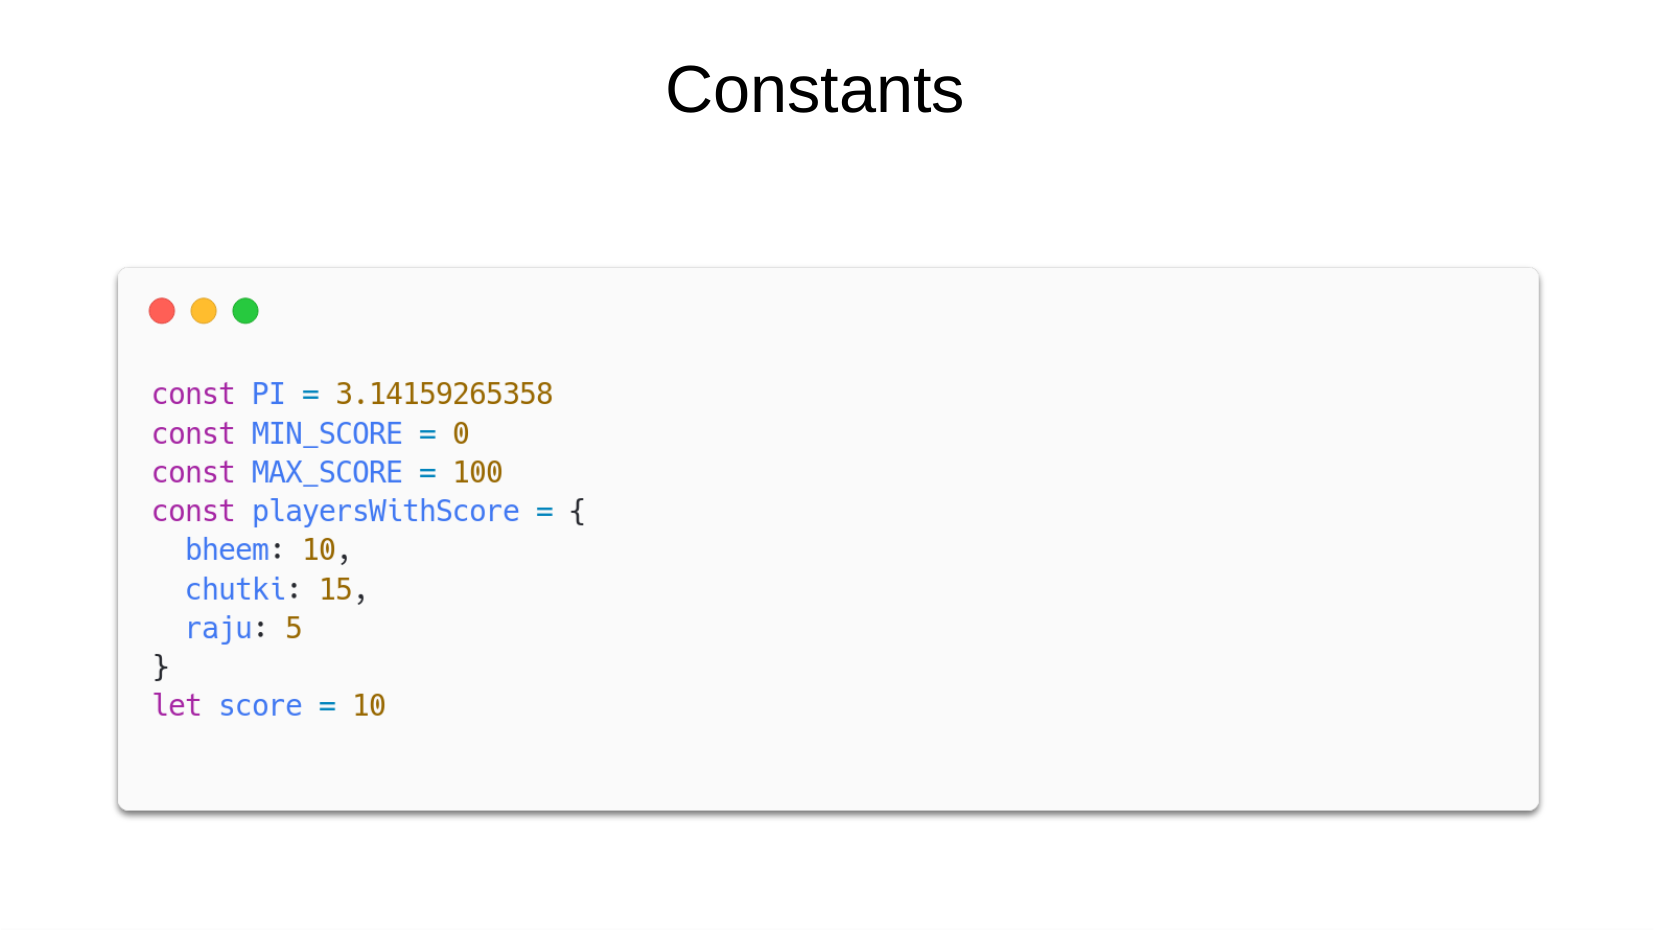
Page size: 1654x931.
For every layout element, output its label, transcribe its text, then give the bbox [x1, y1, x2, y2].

picture [1, 150, 1654, 930]
title Constants [70, 11, 1560, 150]
